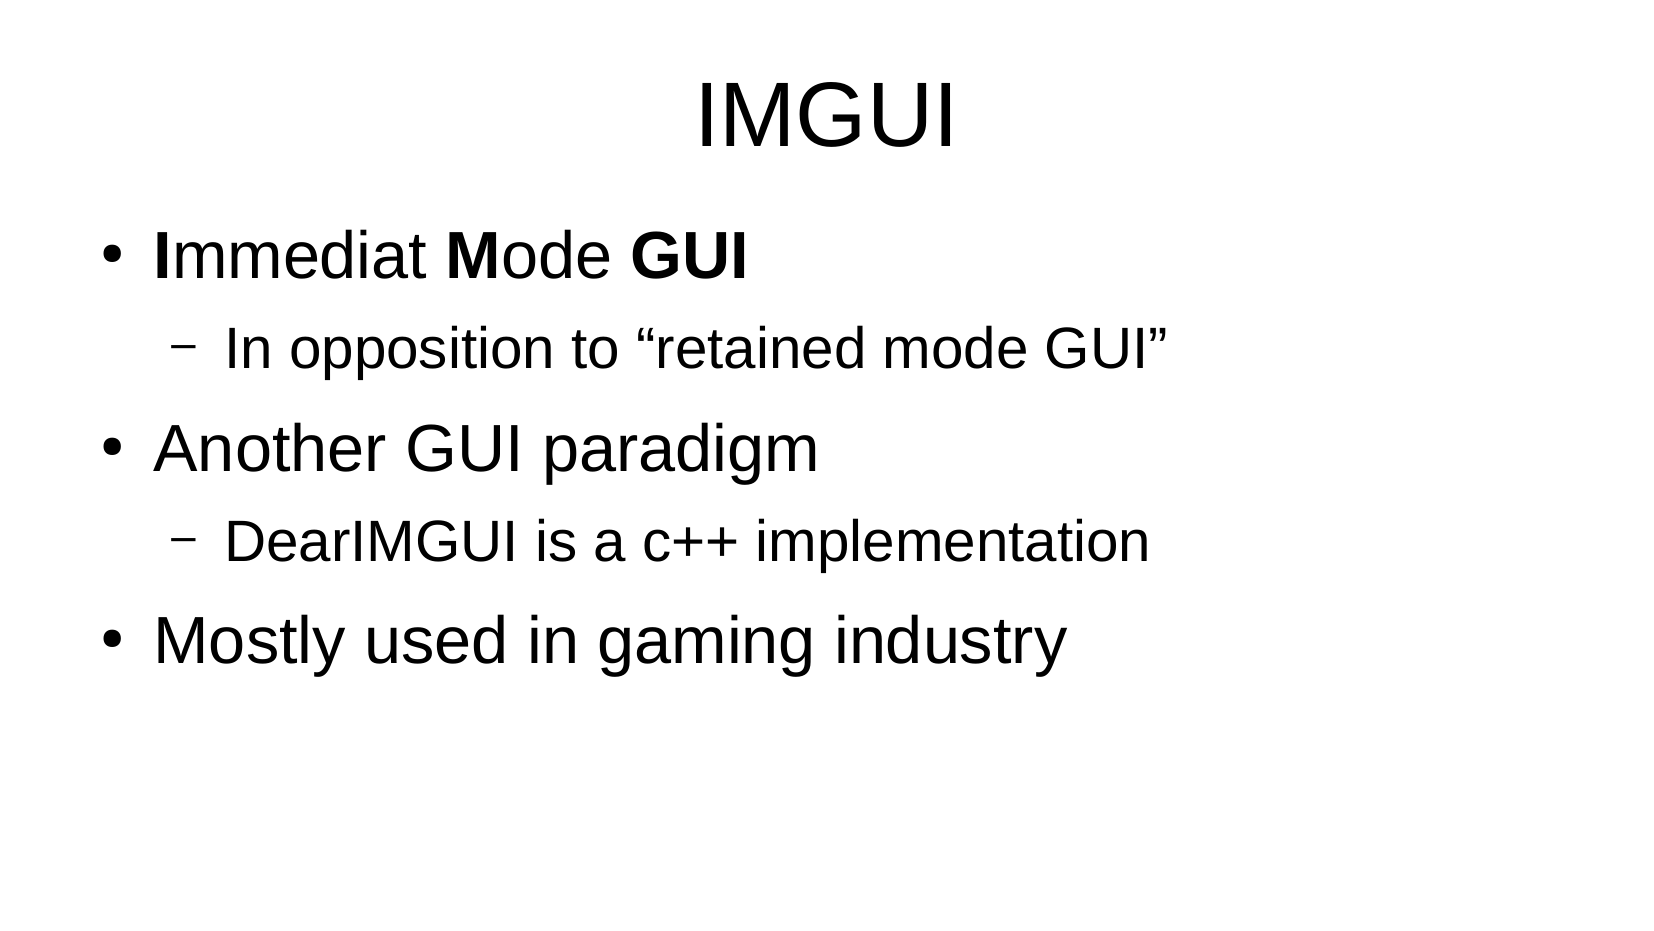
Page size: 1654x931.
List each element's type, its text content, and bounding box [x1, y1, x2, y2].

title IMGUI [82, 37, 1571, 193]
list Immediat Mode GUI In opposition to “retained mode GUI” Another GUI paradigm DearIMGUI is a c++ implementation Mostly used in gaming industry [82, 217, 1571, 758]
